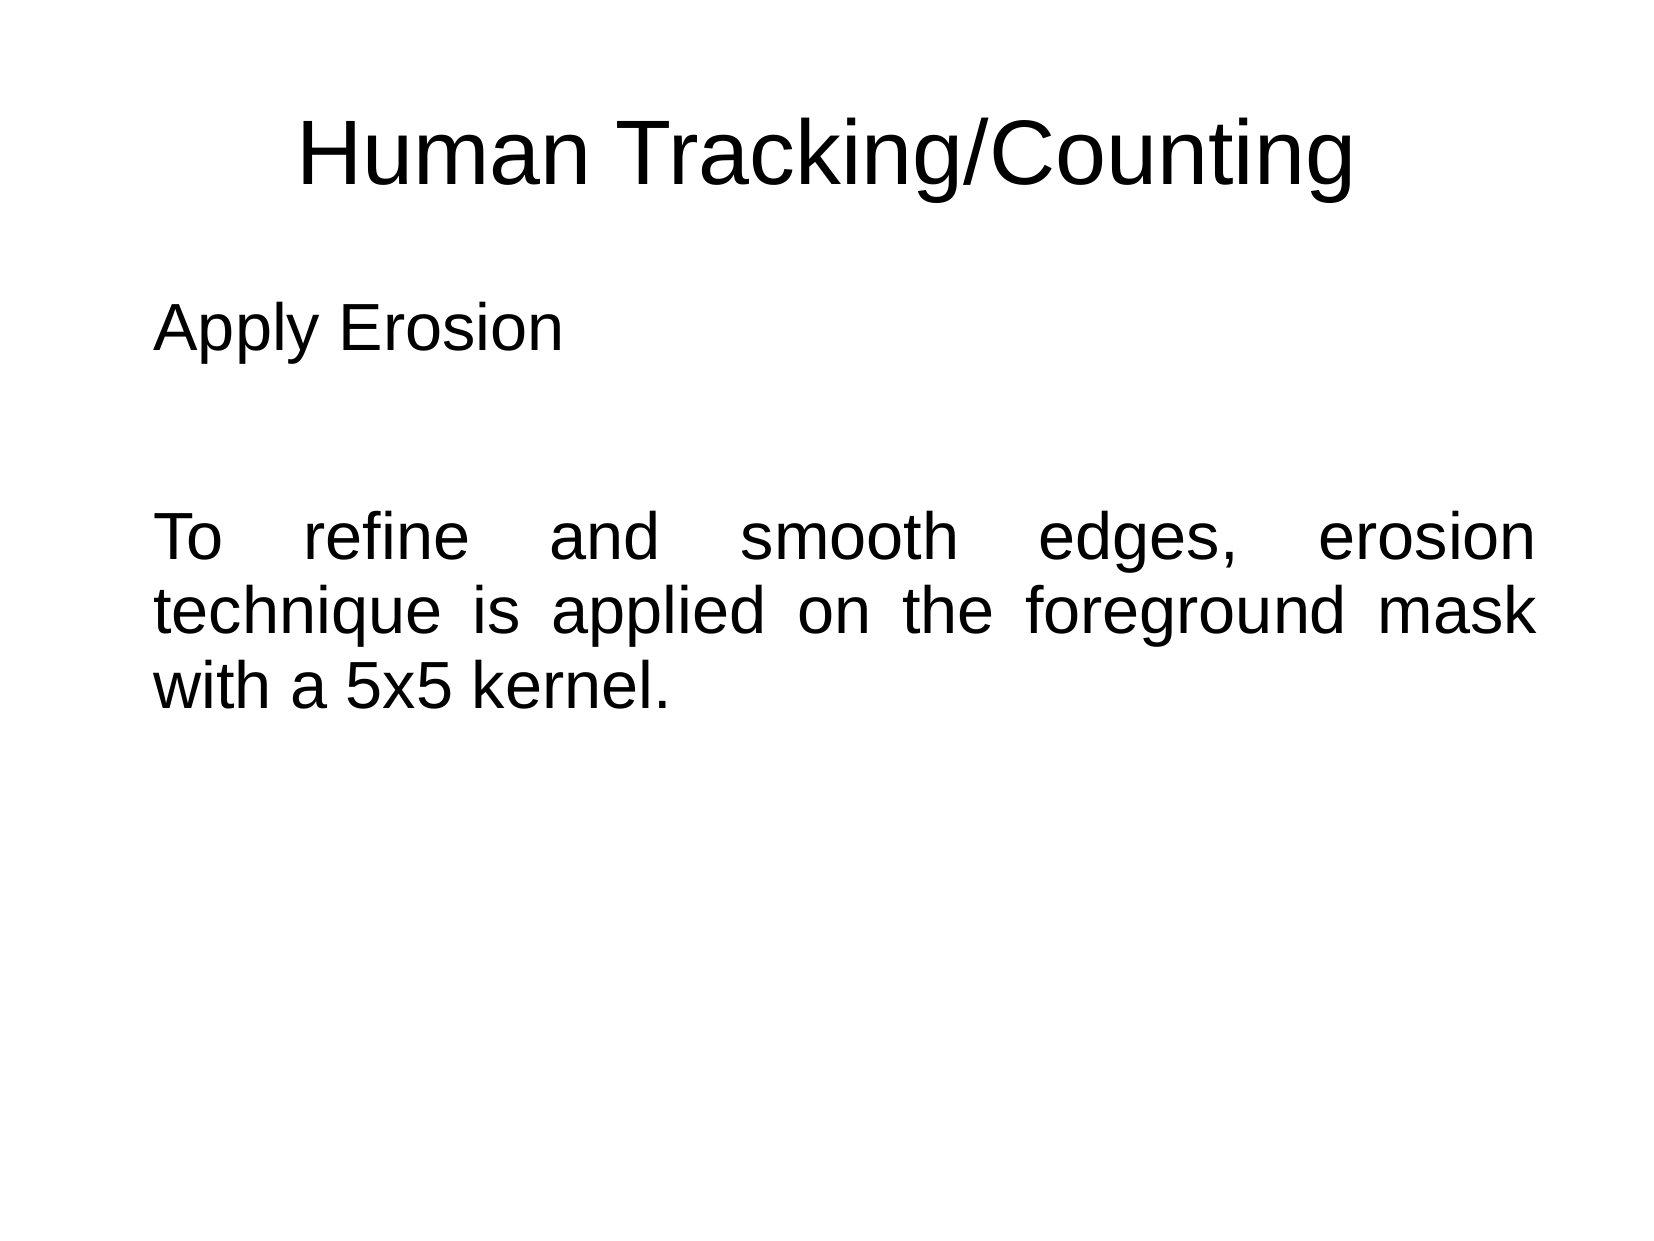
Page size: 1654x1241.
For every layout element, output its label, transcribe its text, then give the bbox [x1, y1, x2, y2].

list Apply Erosion To refine and smooth edges, erosion technique is applied on the foreground mask with a 5x5 kernel. [82, 290, 1538, 1010]
title Human Tracking/Counting [82, 49, 1571, 257]
